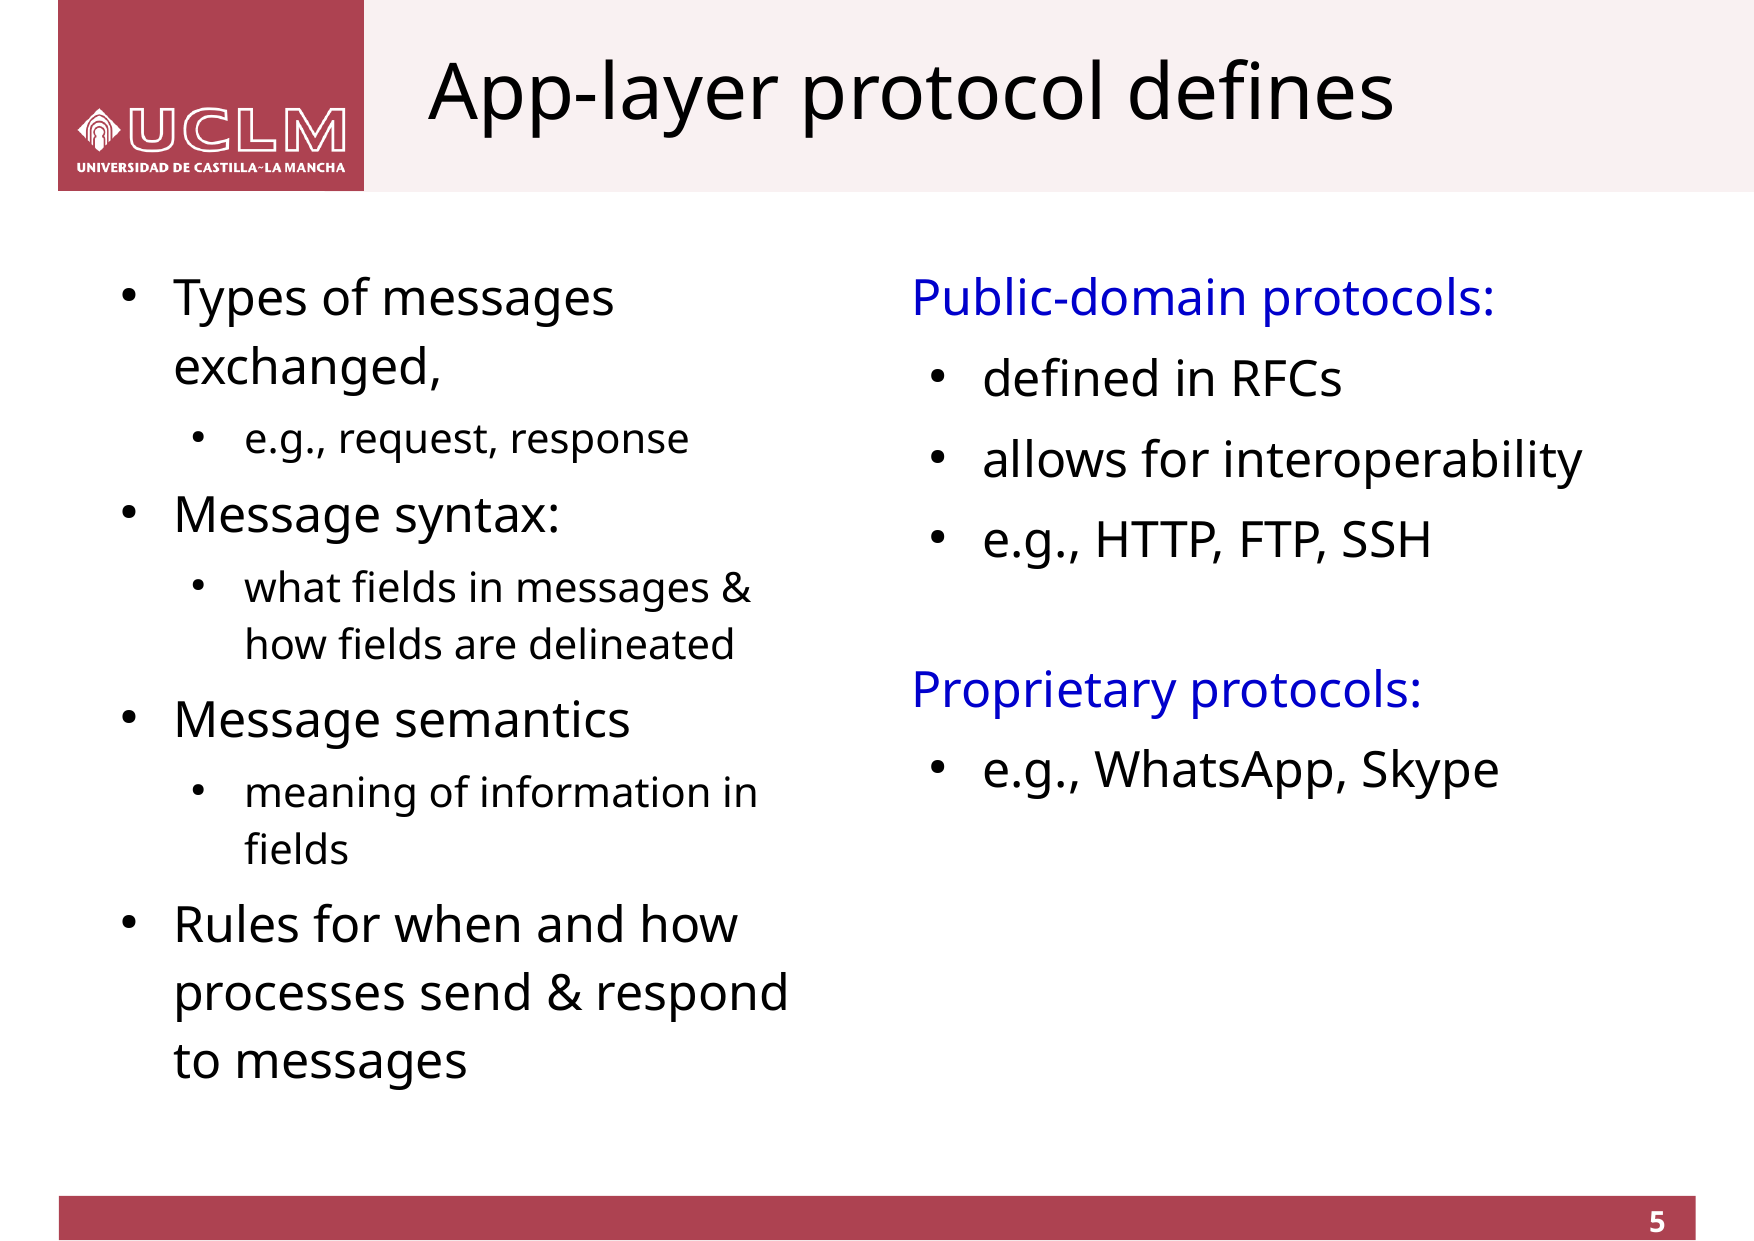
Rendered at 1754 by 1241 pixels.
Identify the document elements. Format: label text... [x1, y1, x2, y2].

list Types of messages exchanged, e.g., request, response Message syntax: what fields in messages & how fields are delineated Message semantics meaning of information in fields Rules for when and how processes send & respond to messages [87, 254, 858, 1074]
list Public-domain protocols: defined in RFCs allows for interoperability e.g., HTTP, FTP, SSH Proprietary protocols: e.g., WhatsApp, Skype [896, 254, 1667, 1074]
title App-layer protocol defines [413, 0, 1667, 198]
picture [58, 0, 364, 191]
